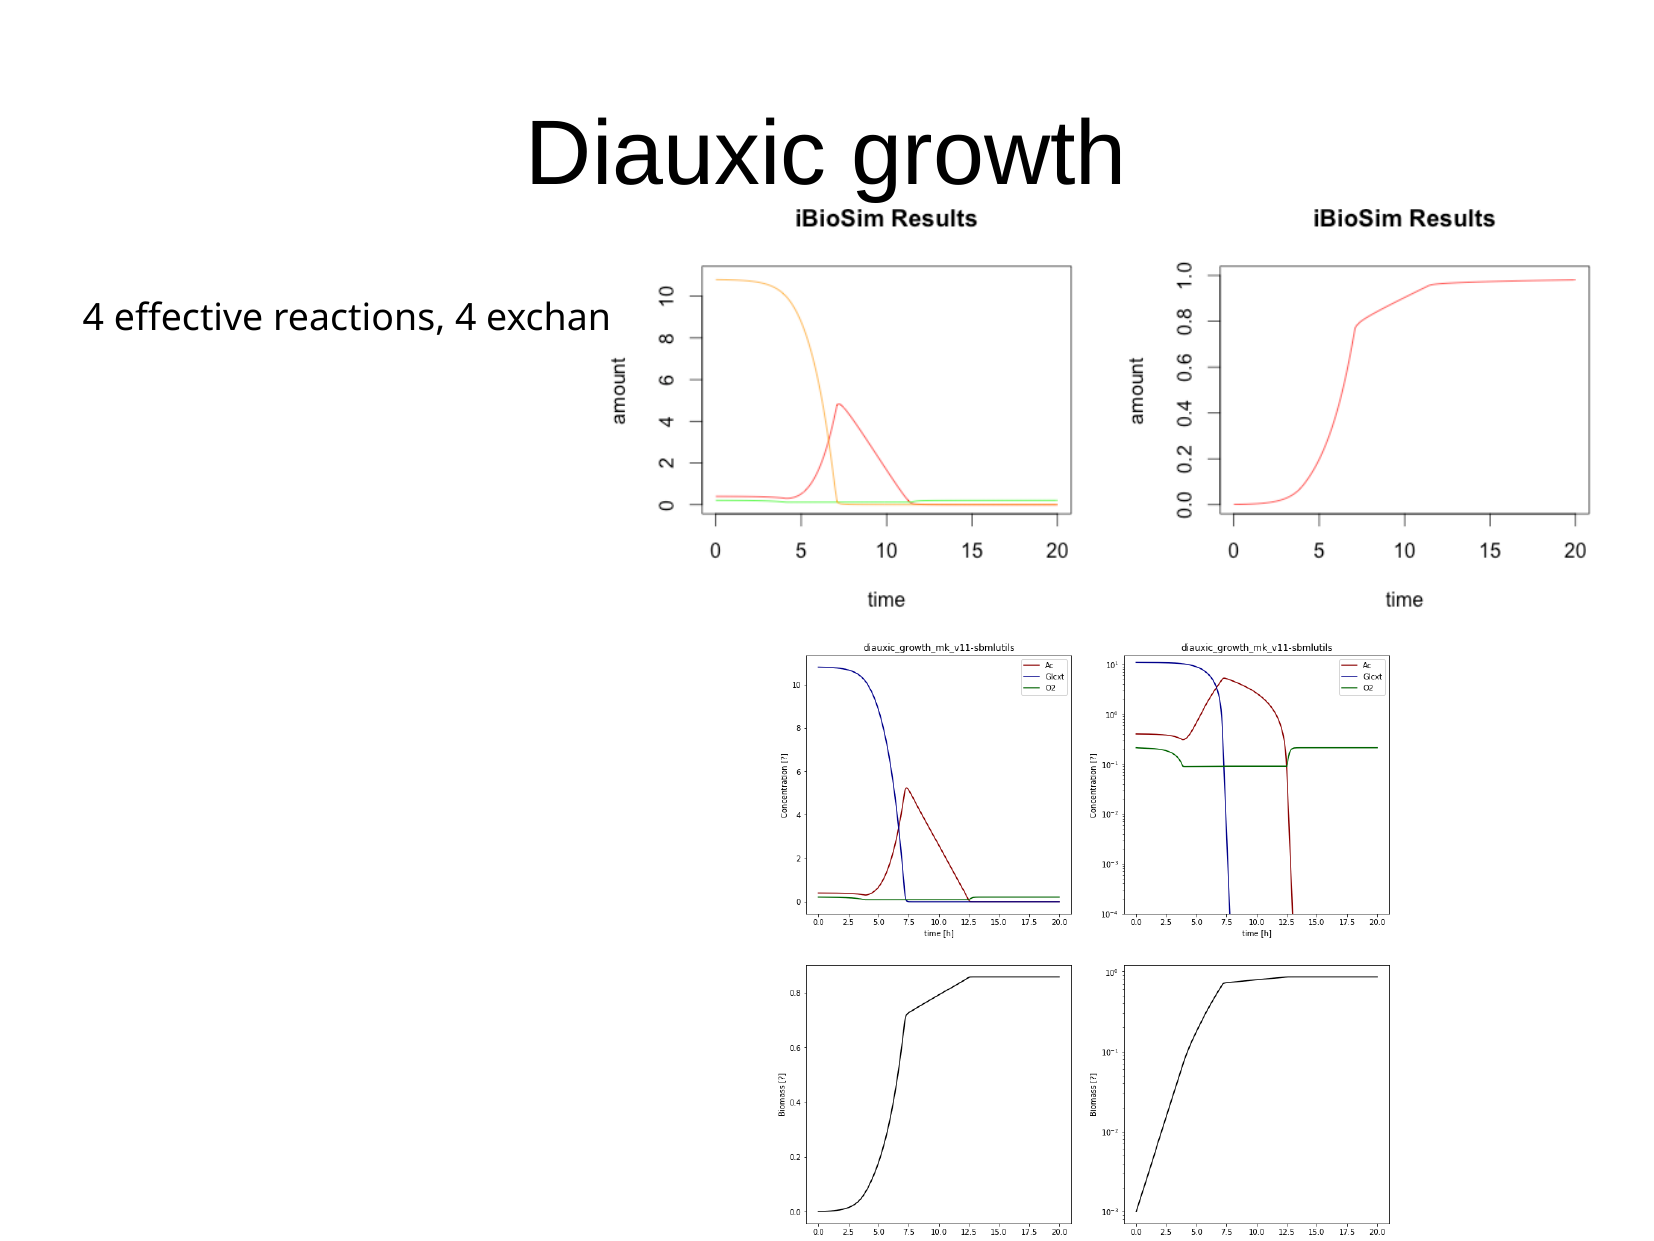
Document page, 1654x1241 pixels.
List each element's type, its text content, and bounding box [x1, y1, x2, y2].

picture [610, 209, 1591, 608]
picture [773, 638, 1396, 1241]
list 4 effective reactions, 4 exchange reactions [82, 290, 1571, 1010]
title Diauxic growth [82, 49, 1571, 257]
